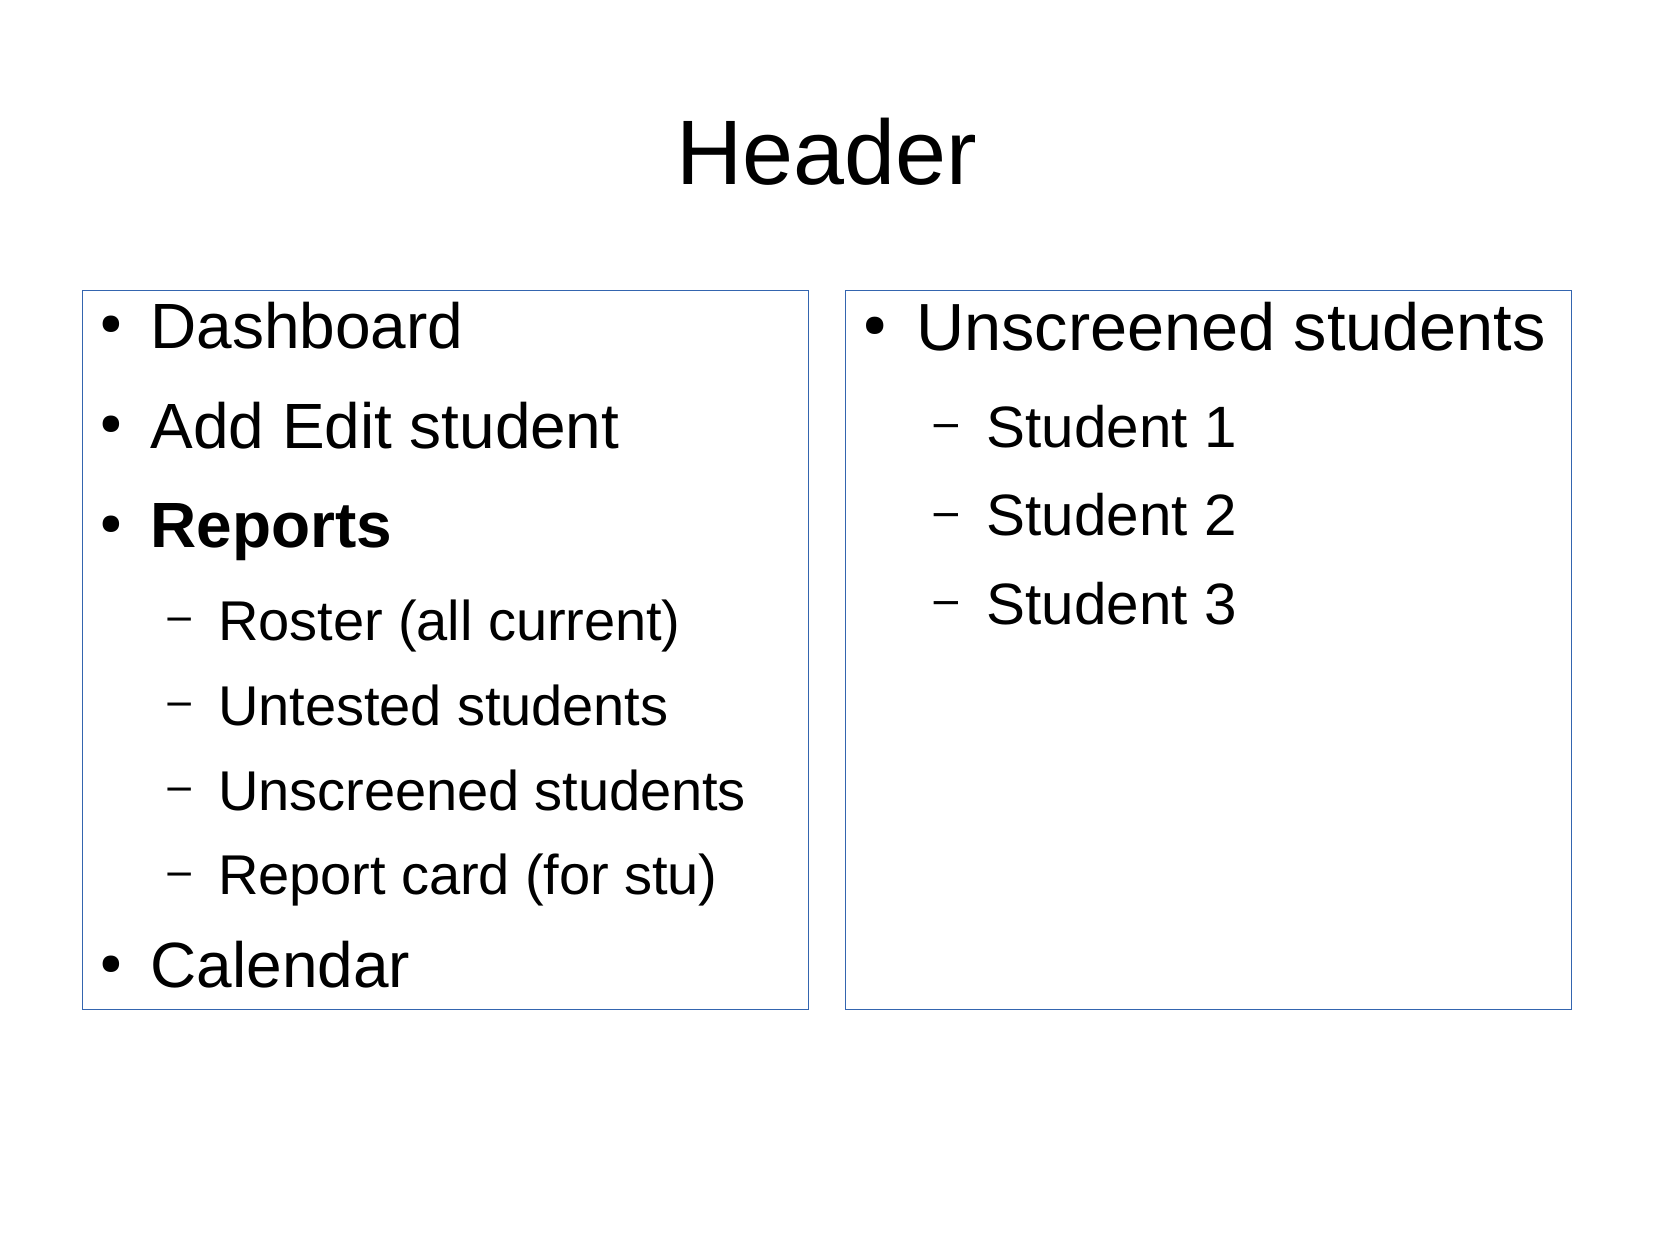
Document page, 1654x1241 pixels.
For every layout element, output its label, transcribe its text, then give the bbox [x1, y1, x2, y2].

list Unscreened students Student 1 Student 2 Student 3 [845, 290, 1572, 1010]
title Header [82, 49, 1571, 257]
list Dashboard Add Edit student Reports Roster (all current) Untested students Unscreened students Report card (for stu) Calendar [82, 290, 809, 1010]
